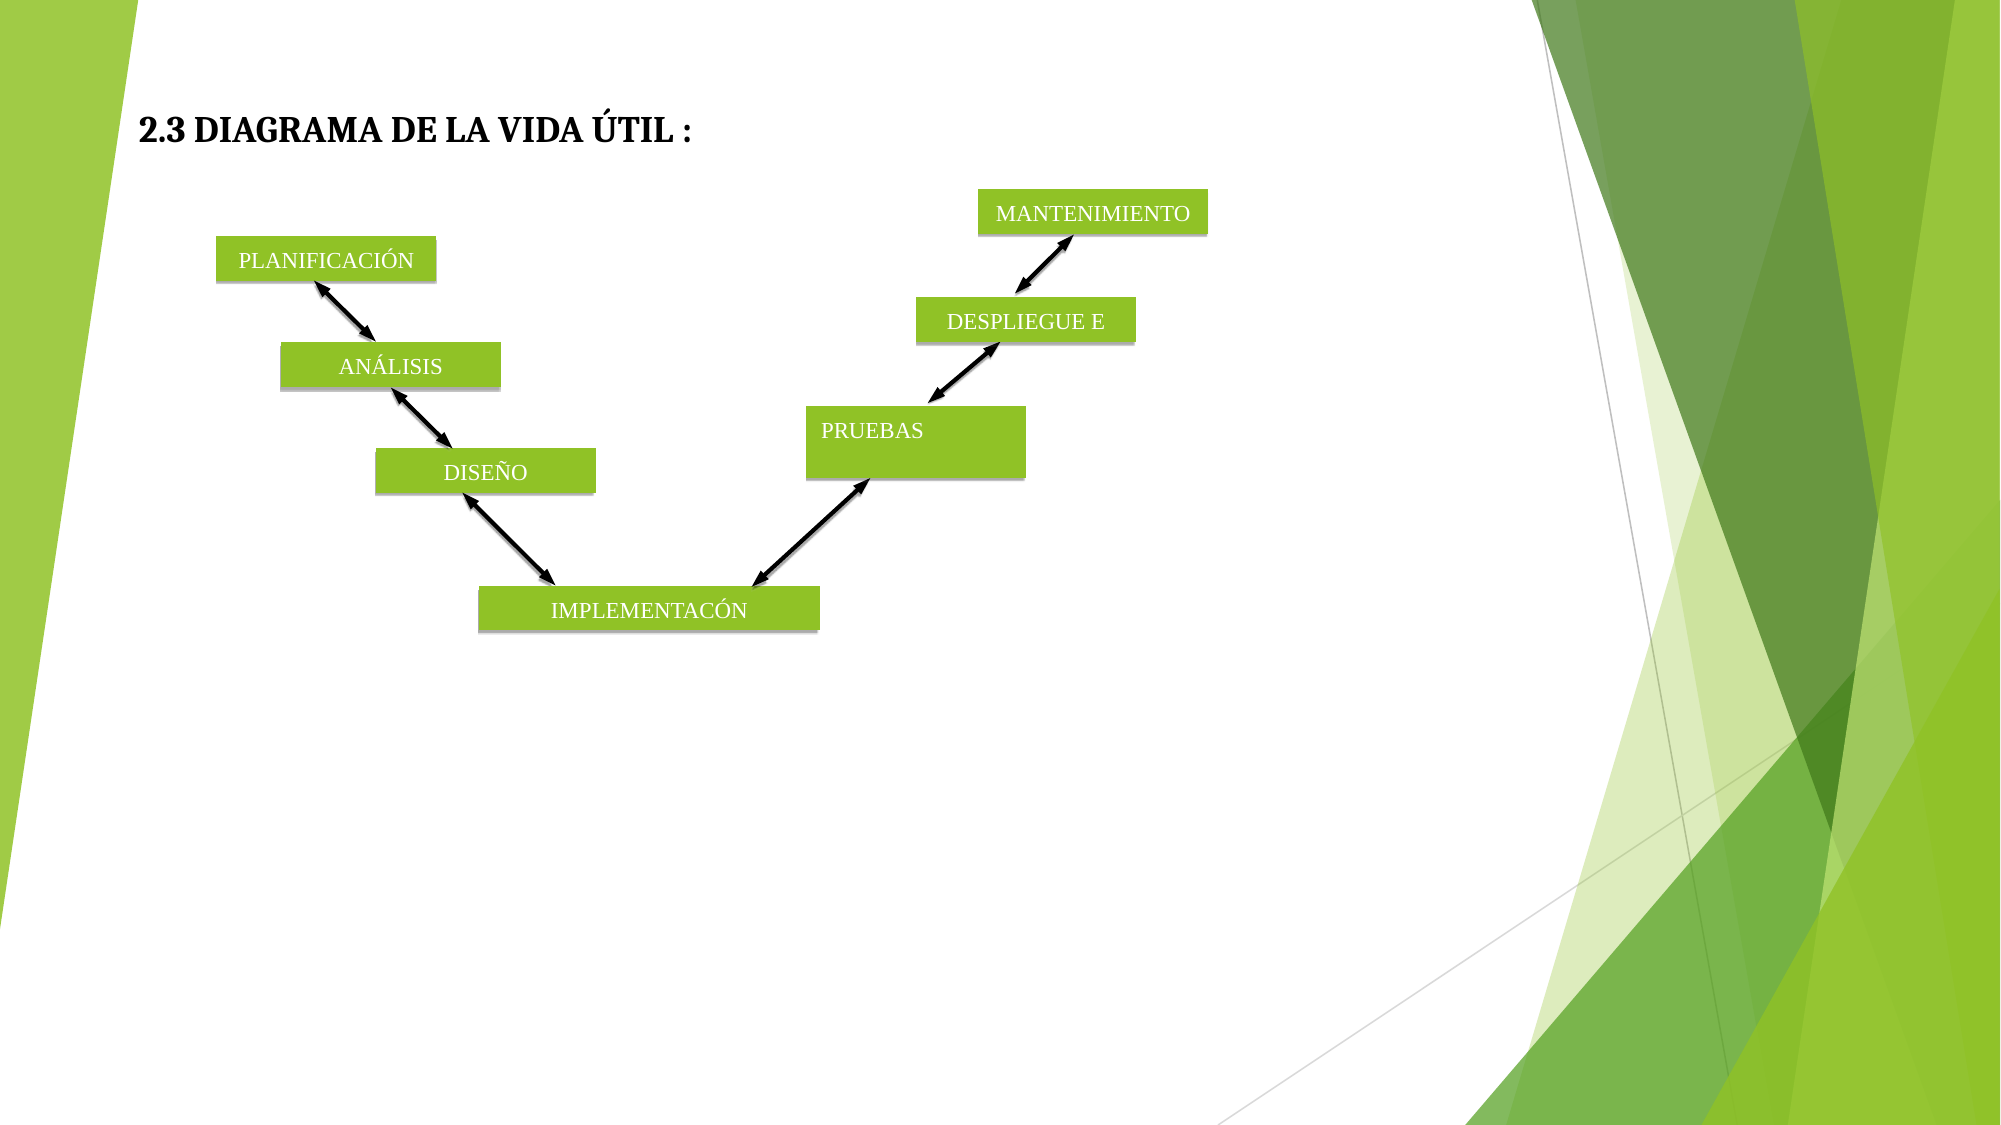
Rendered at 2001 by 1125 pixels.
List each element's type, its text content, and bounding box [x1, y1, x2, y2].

text_box IMPLEMENTACÓN [479, 586, 820, 630]
text_box DISEÑO [376, 448, 596, 493]
text_box ANÁLISIS [281, 342, 501, 387]
subtitle 2.3 DIAGRAMA DE LA VIDA ÚTIL : [123, 97, 1720, 1012]
text_box DESPLIEGUE E [916, 297, 1136, 342]
text_box MANTENIMIENTO [978, 189, 1208, 234]
text_box PLANIFICACIÓN [216, 236, 436, 281]
text_box PRUEBAS [806, 406, 1026, 478]
